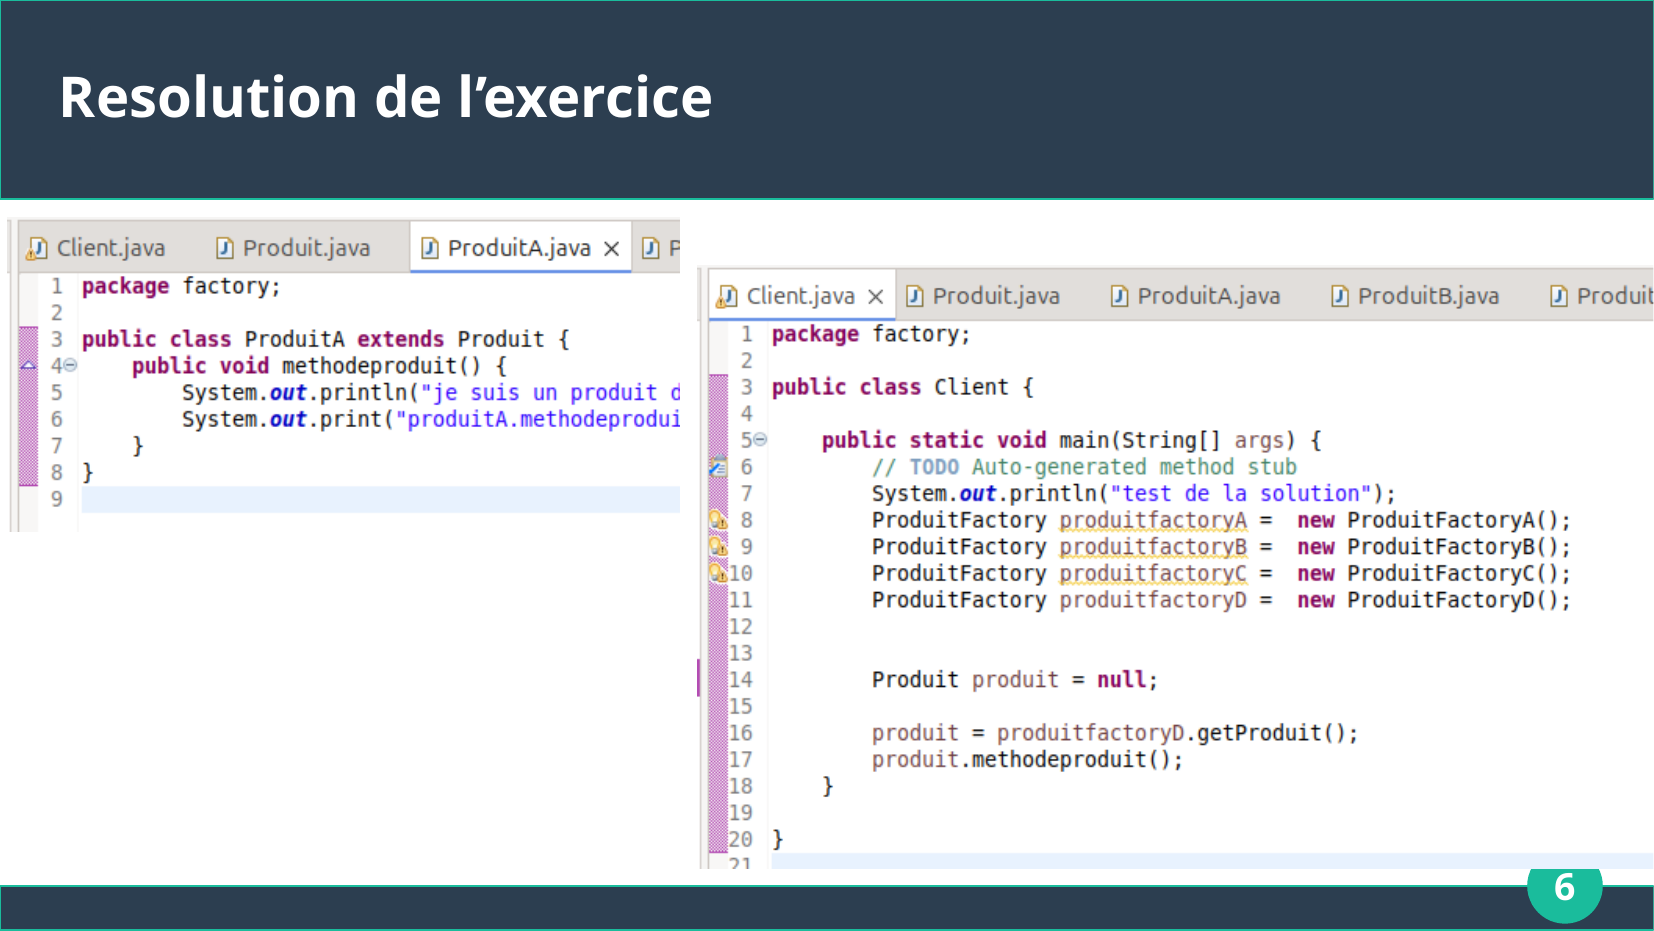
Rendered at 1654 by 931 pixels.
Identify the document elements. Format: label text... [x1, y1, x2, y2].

title Resolution de l’exercice [59, 37, 1595, 155]
picture [7, 217, 680, 532]
picture [697, 265, 1654, 869]
